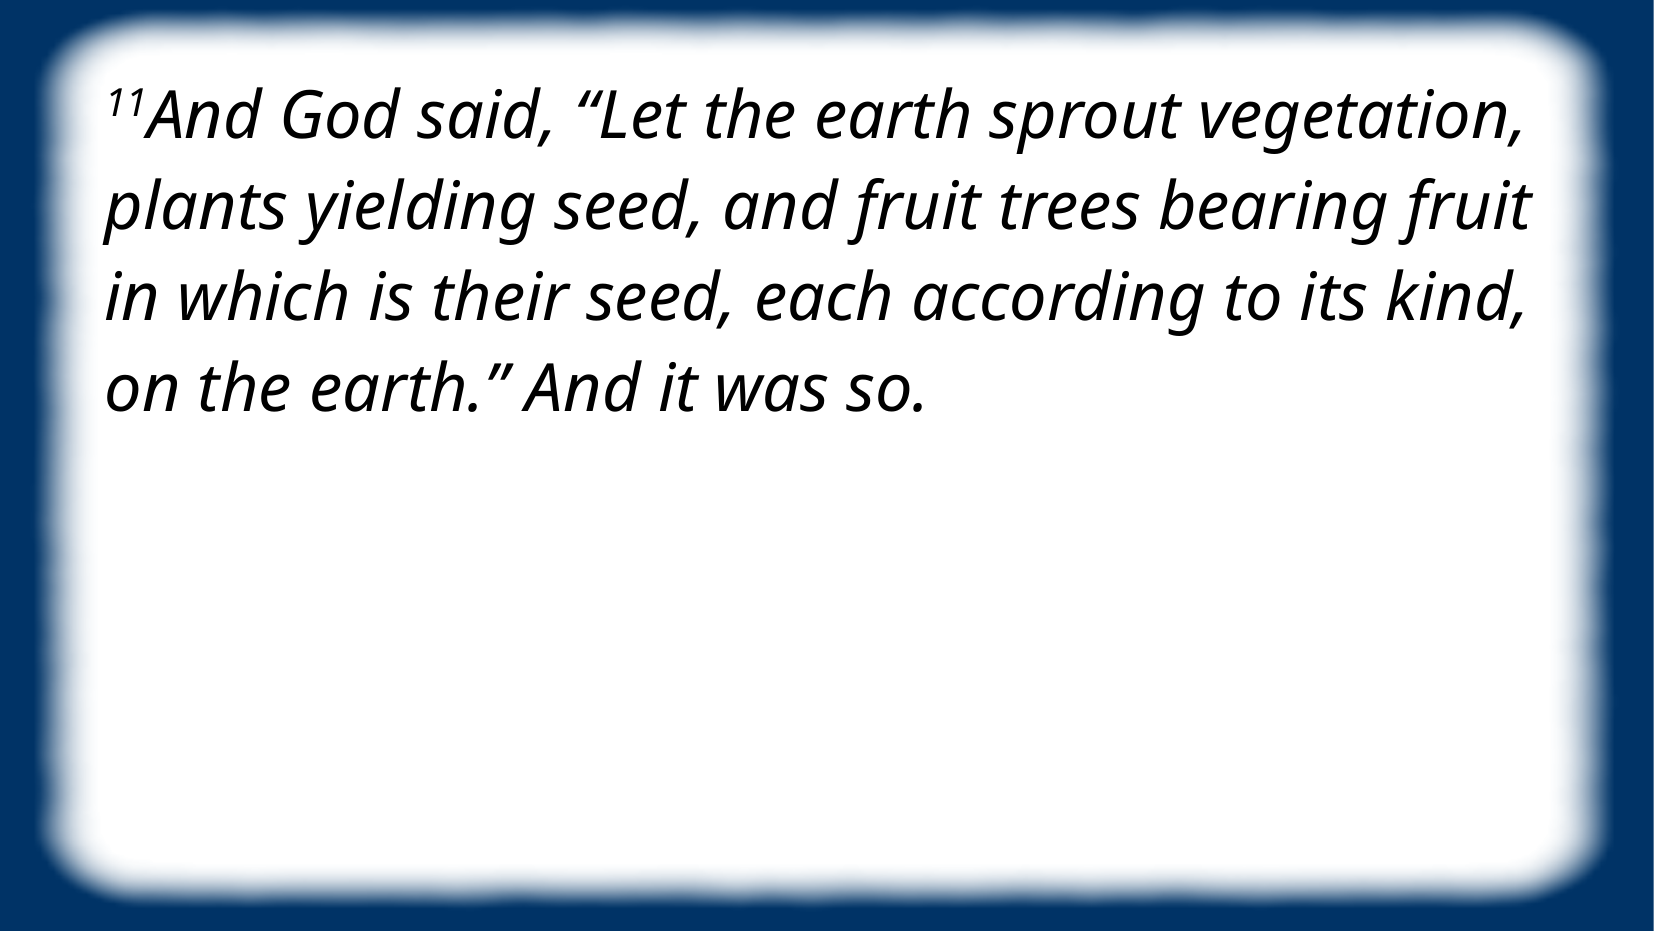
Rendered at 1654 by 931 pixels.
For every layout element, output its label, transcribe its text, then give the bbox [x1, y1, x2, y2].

picture [0, 0, 1654, 931]
text_box 11And God said, “Let the earth sprout vegetation, plants yielding seed, and fruit trees bearing fruit in which is their seed, each according to its kind, on the earth.” And it was so. [90, 60, 1561, 436]
